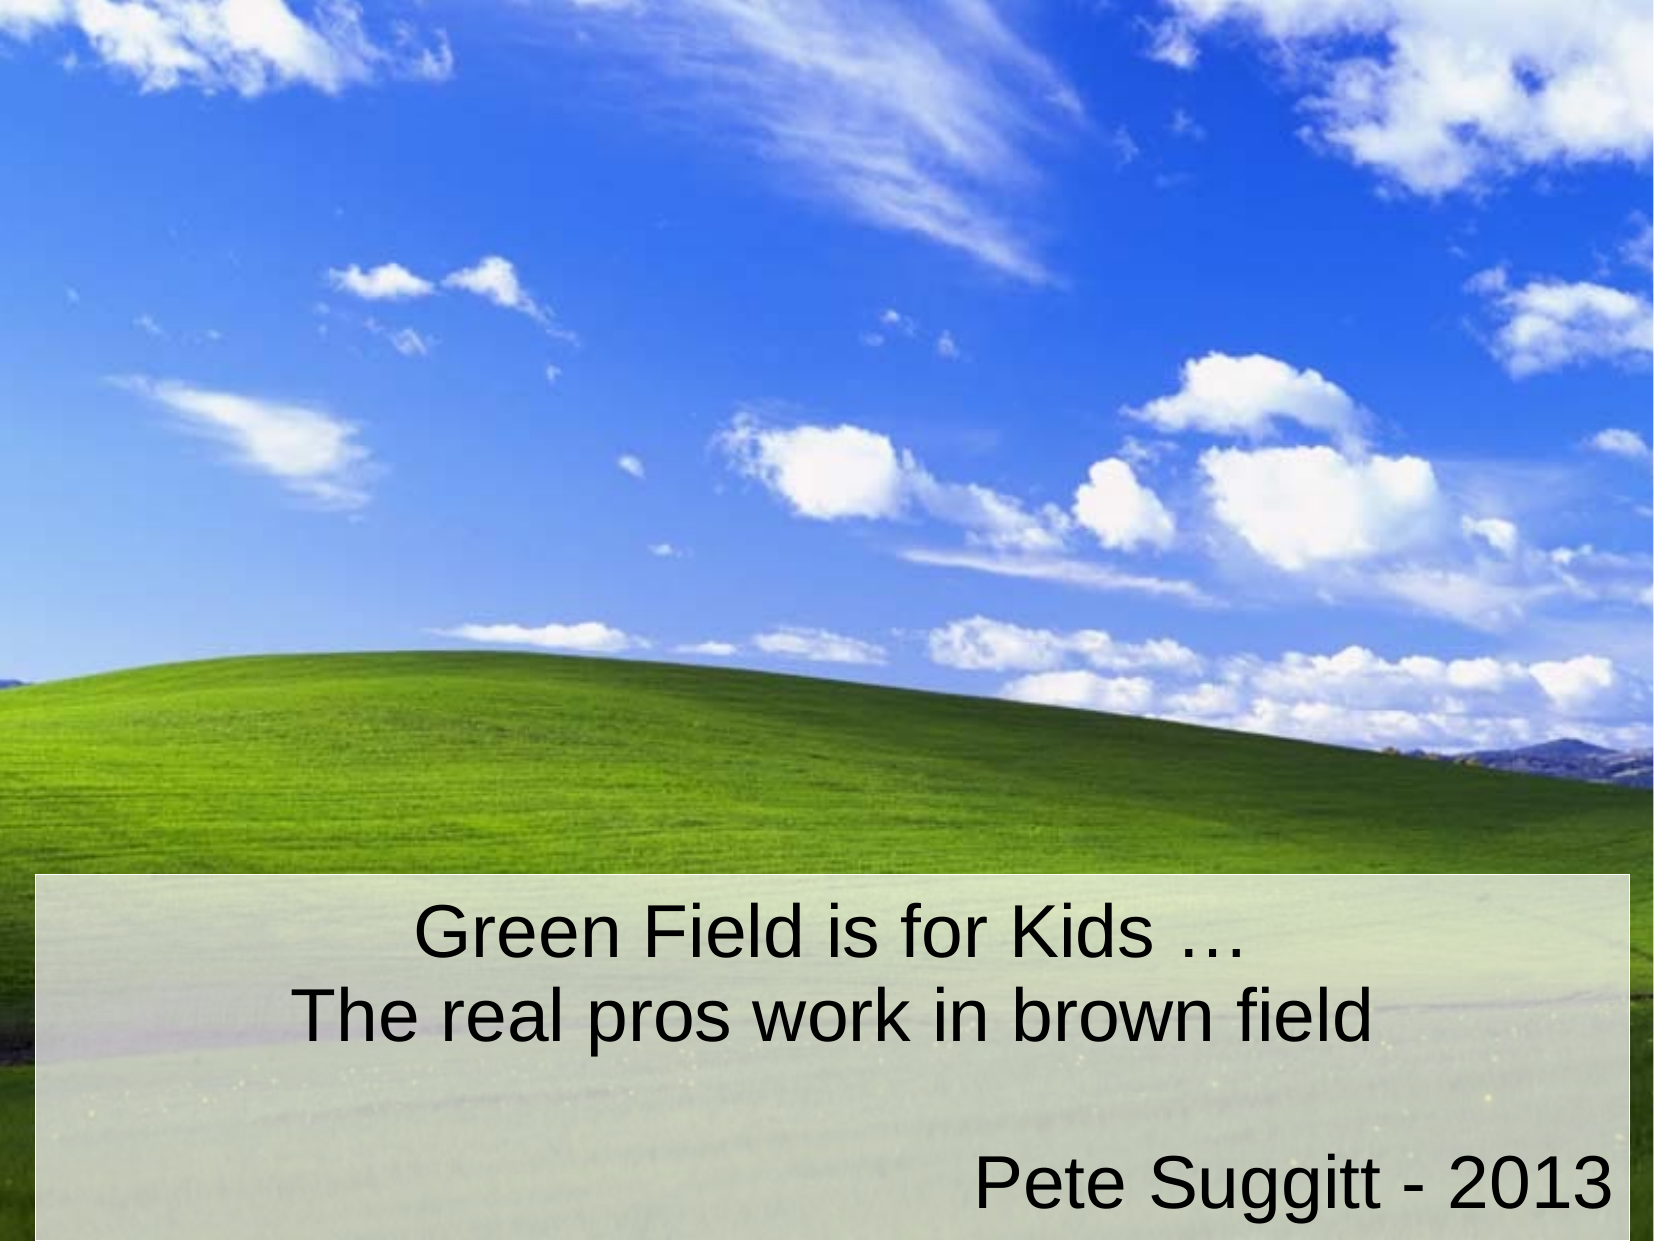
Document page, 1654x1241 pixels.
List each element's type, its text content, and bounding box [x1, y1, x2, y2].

picture [0, 0, 1654, 1241]
text_box Green Field is for Kids … The real pros work in brown field Pete Suggitt - 2013 [35, 874, 1630, 1241]
